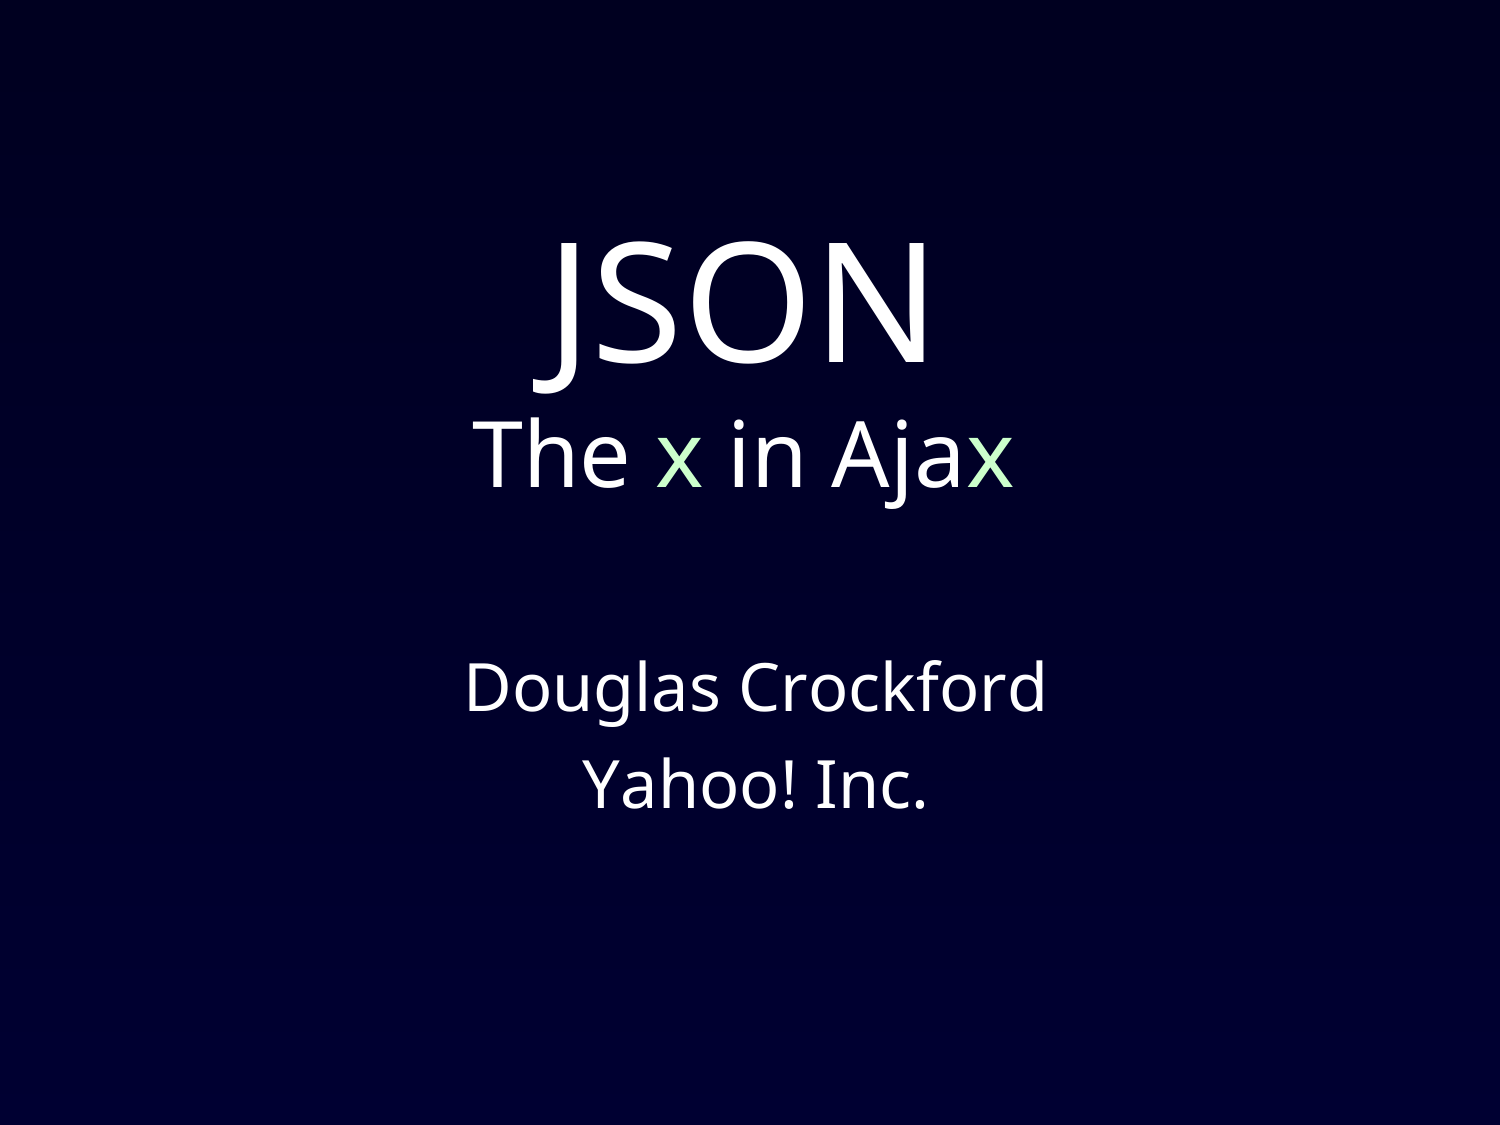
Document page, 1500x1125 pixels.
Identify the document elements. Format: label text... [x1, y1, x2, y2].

subtitle Douglas Crockford Yahoo! Inc. [62, 637, 1450, 1026]
title JSON The x in Ajax [99, 110, 1388, 591]
